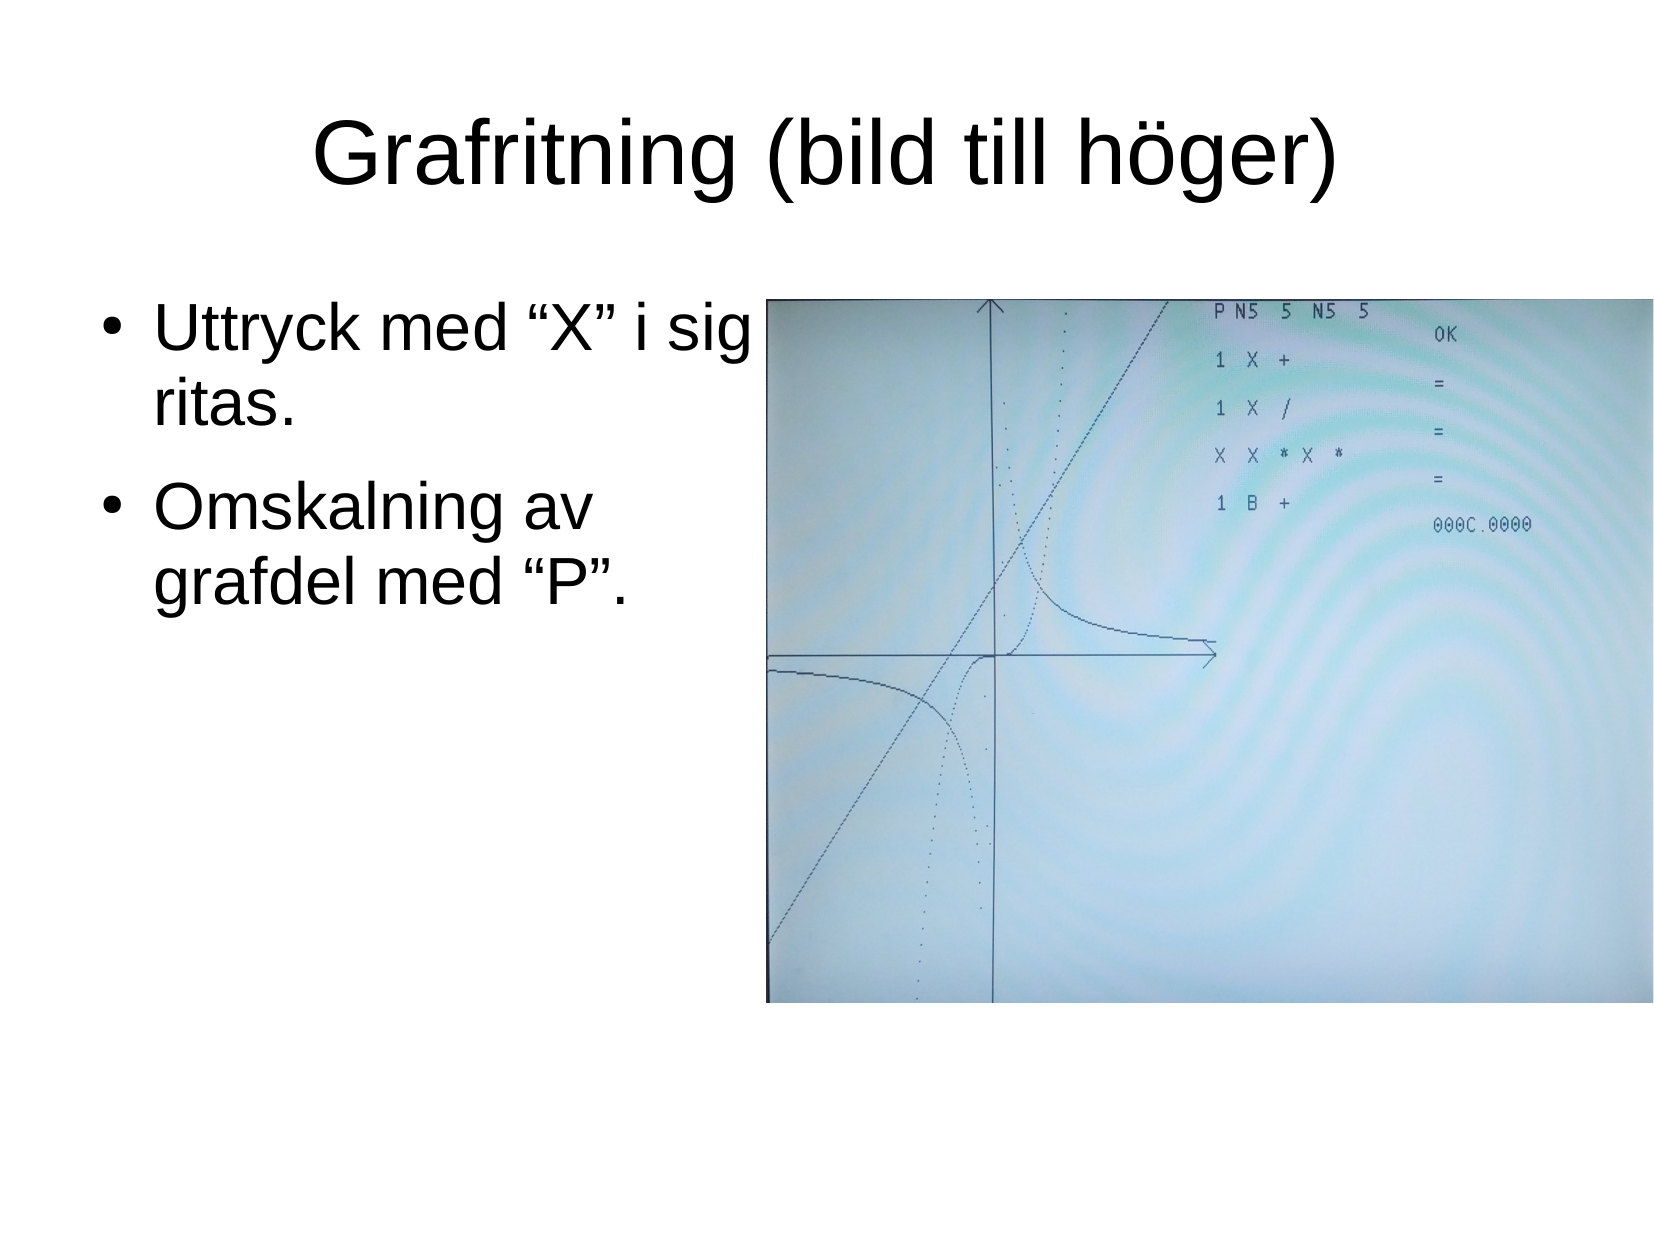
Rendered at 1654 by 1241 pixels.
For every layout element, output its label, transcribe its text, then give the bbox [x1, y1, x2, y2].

picture [766, 299, 1654, 1003]
list Uttryck med “X” i sig ritas. Omskalning av grafdel med “P”. [82, 290, 809, 1010]
title Grafritning (bild till höger) [82, 49, 1571, 257]
